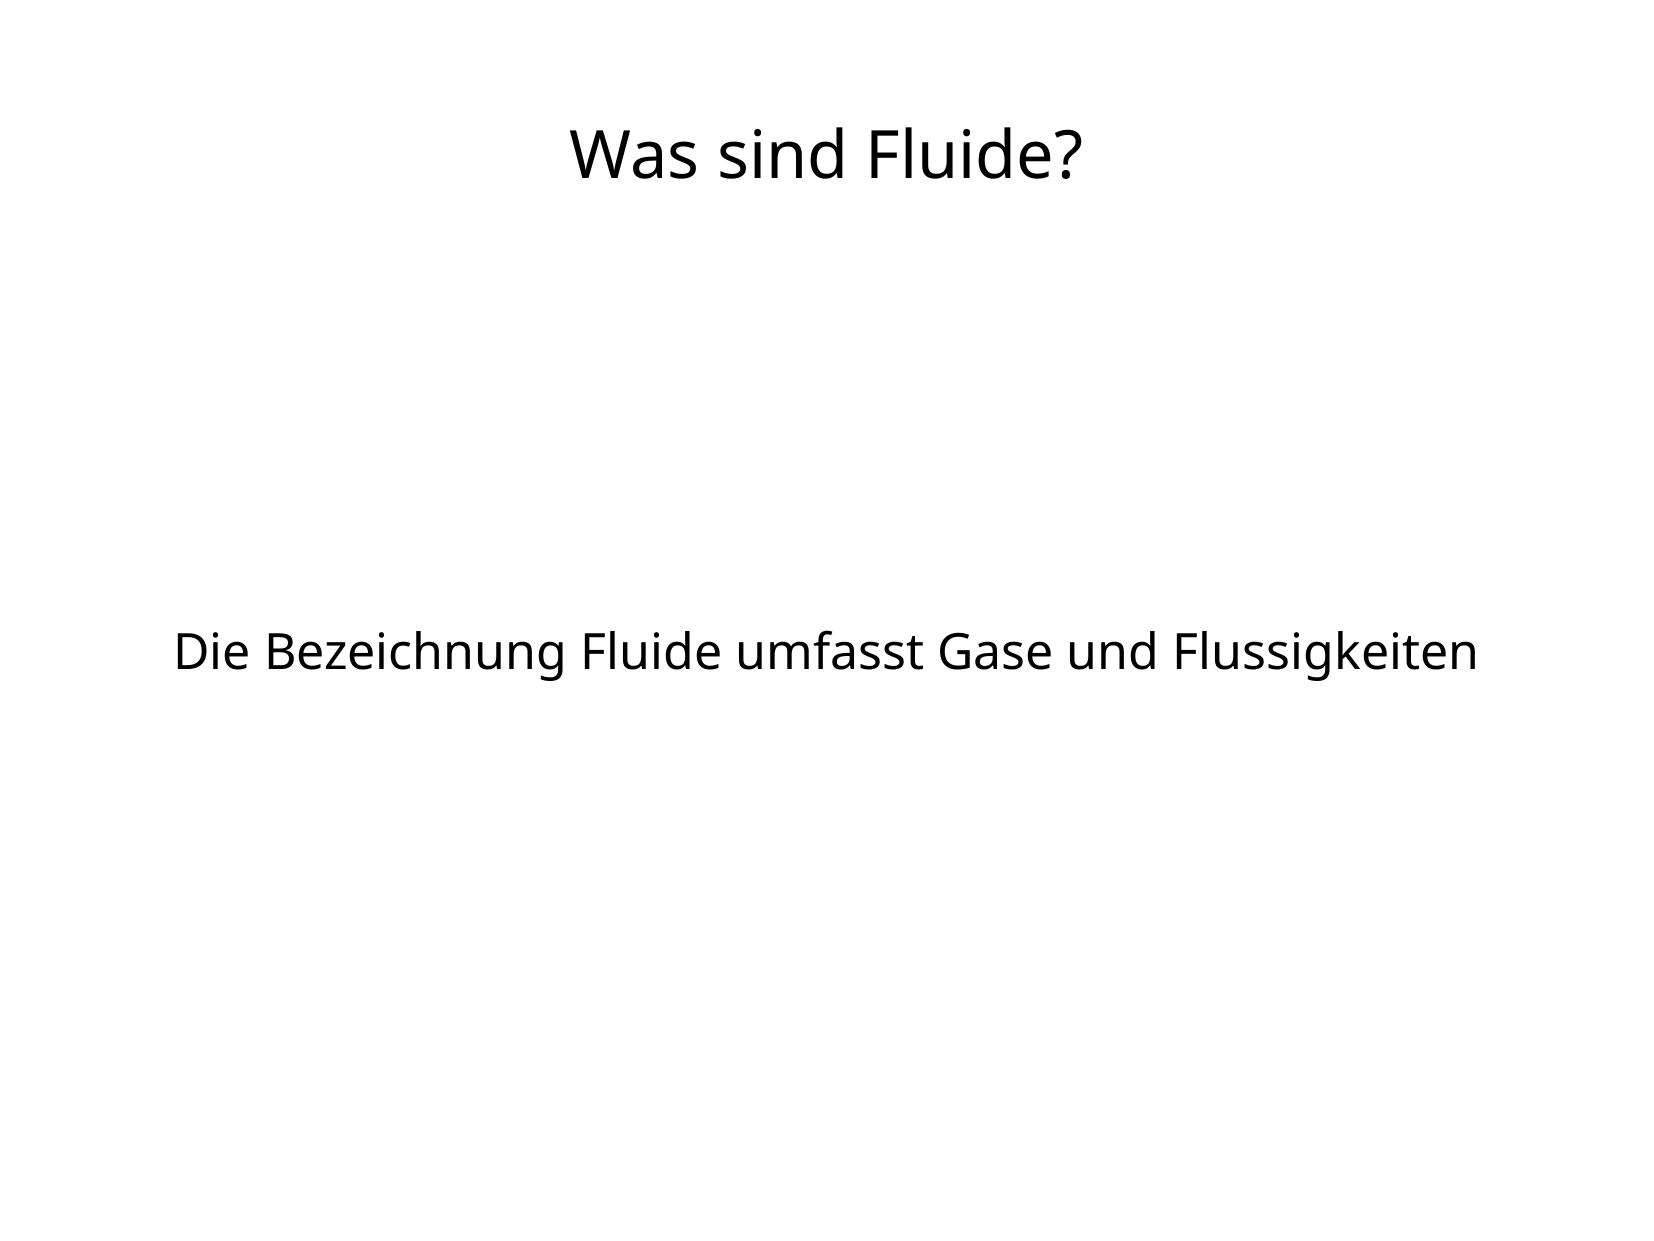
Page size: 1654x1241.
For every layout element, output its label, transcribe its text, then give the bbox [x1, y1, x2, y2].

subtitle Die Bezeichnung Fluide umfasst Gase und Flussigkeiten [82, 290, 1571, 1010]
title Was sind Fluide? [82, 49, 1571, 257]
